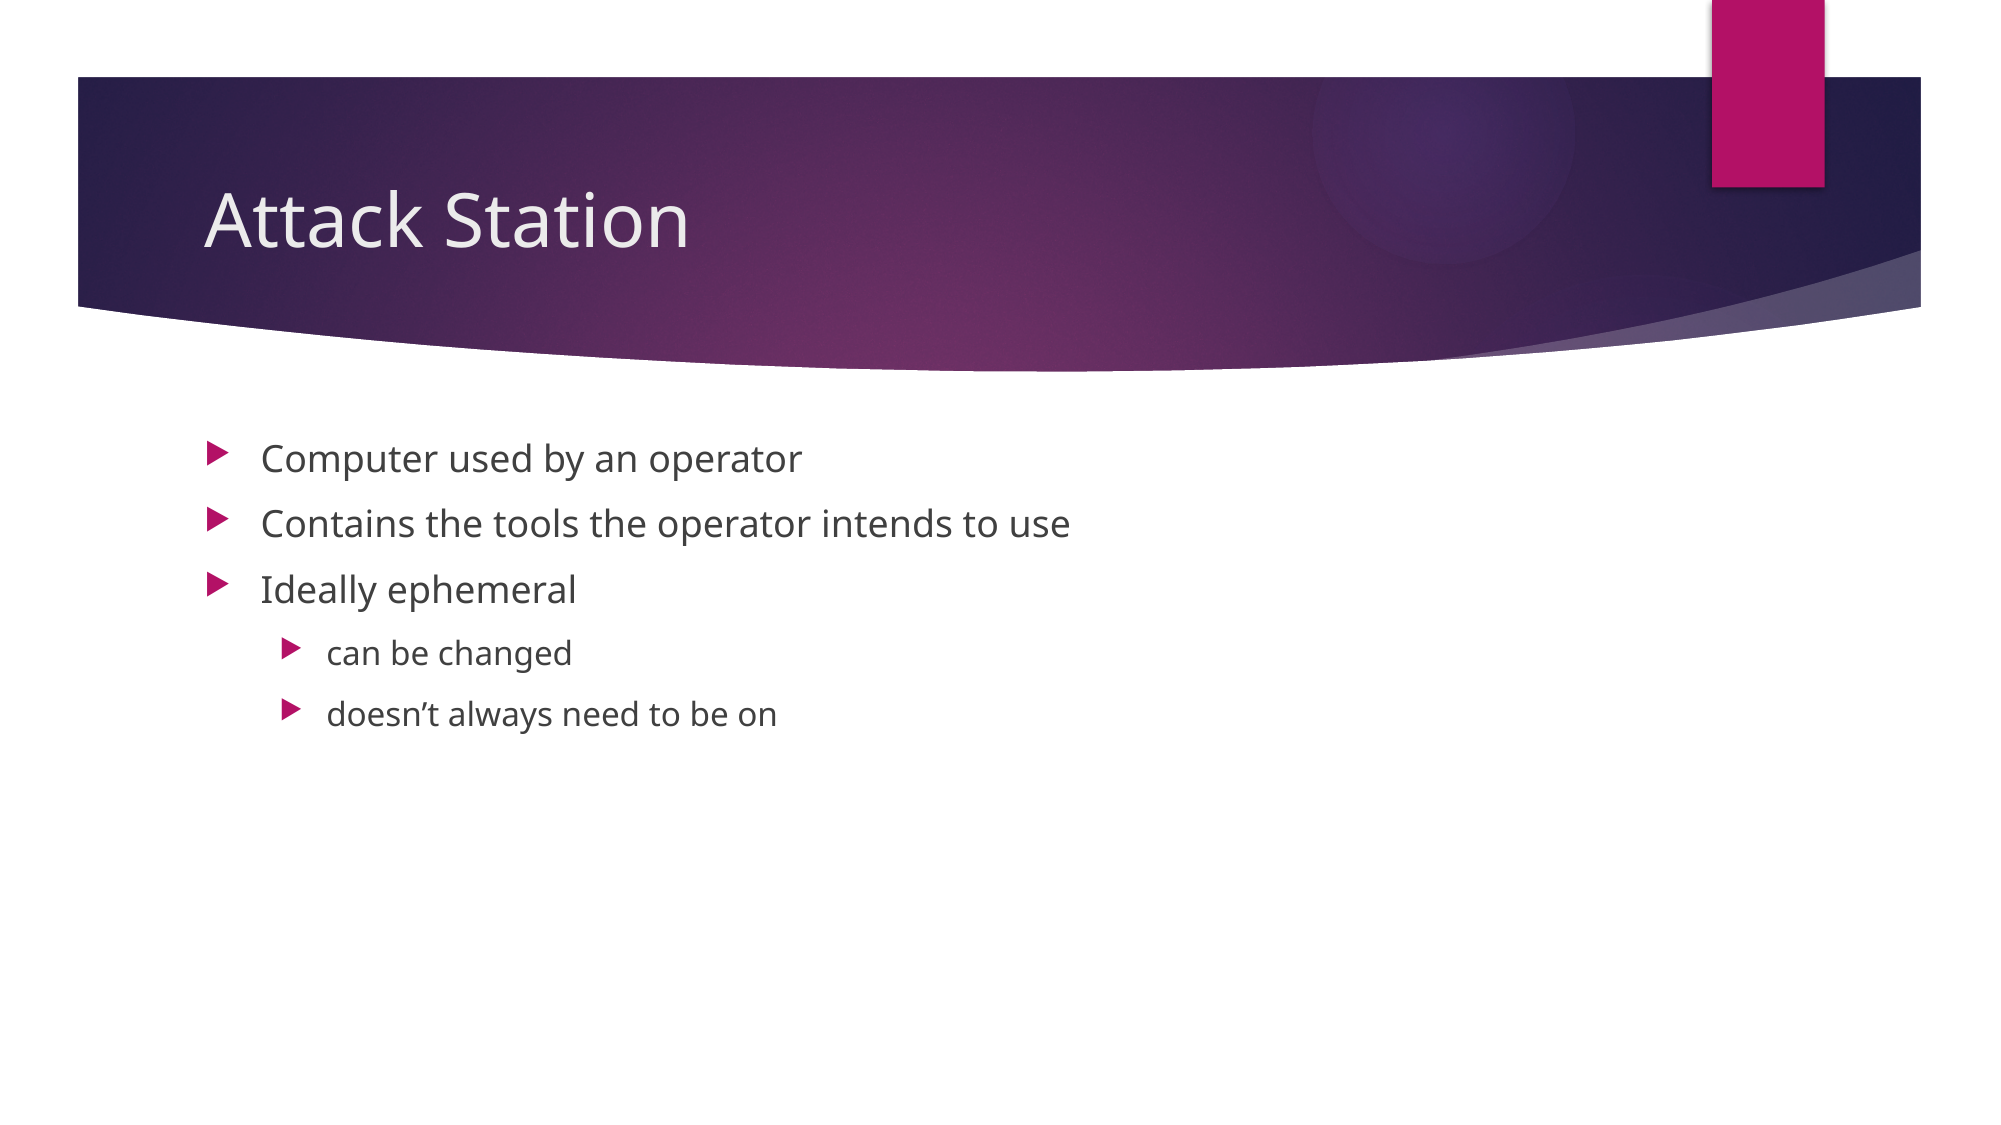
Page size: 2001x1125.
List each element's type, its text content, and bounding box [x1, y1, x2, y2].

title Attack Station [189, 159, 1627, 276]
list Computer used by an operator Contains the tools the operator intends to use Ideally ephemeral can be changed doesn’t always need to be on [189, 427, 1638, 988]
title Now what? [1467, 300, 1788, 358]
picture [79, 78, 1920, 371]
